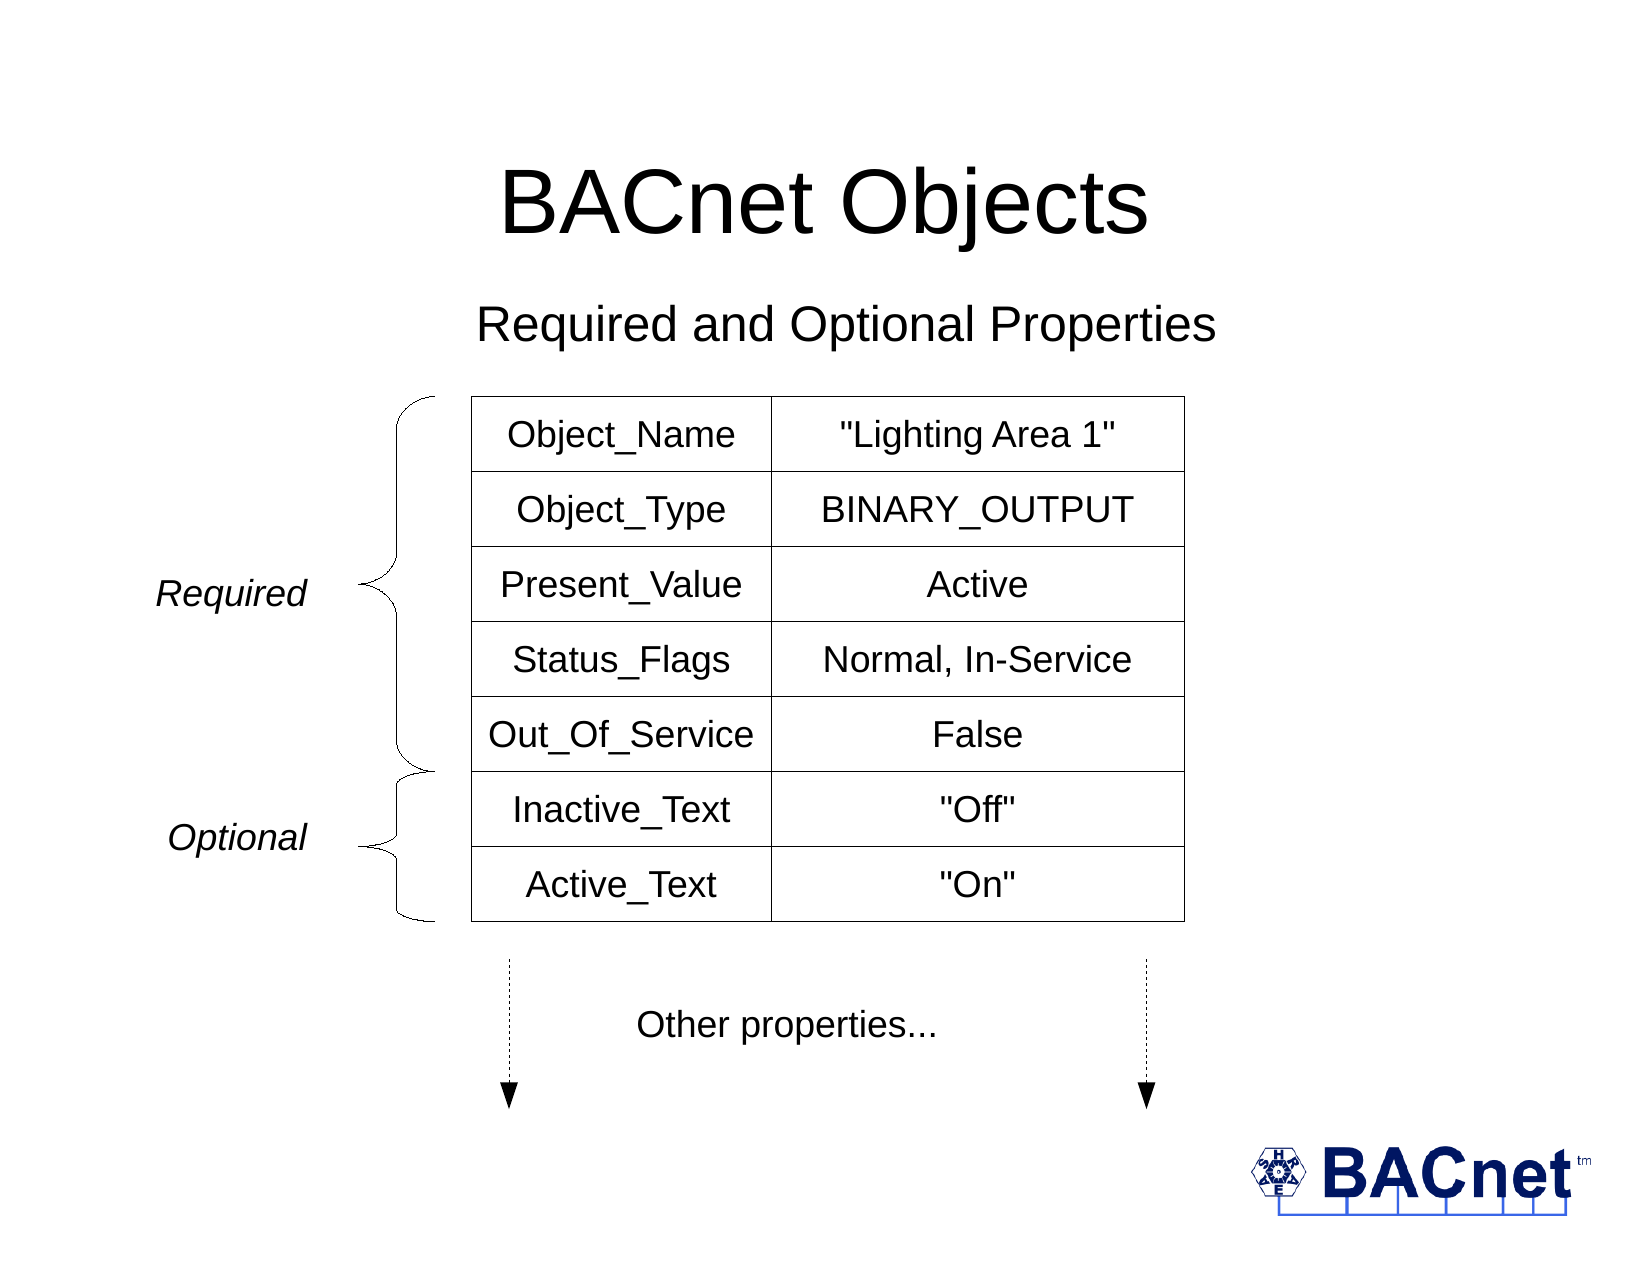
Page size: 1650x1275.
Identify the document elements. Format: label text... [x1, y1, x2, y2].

picture [1251, 1146, 1591, 1216]
title BACnet Objects [135, 112, 1515, 291]
text_box Status_Flags [471, 621, 772, 696]
text_box Object_Name [471, 396, 771, 471]
text_box False [772, 696, 1185, 771]
text_box Object_Type [471, 471, 772, 546]
text_box Active_Text [471, 846, 772, 922]
text_box Active [772, 546, 1185, 621]
text_box BINARY_OUTPUT [772, 471, 1185, 546]
text_box Other properties... [621, 996, 1072, 1054]
text_box Normal, In-Service [772, 621, 1185, 696]
text_box Required [134, 564, 322, 622]
text_box Present_Value [471, 546, 772, 621]
text_box Inactive_Text [471, 771, 772, 846]
text_box Optional [134, 809, 322, 866]
text_box "On" [772, 846, 1185, 922]
text_box Required and Optional Properties [284, 288, 1410, 360]
text_box "Lighting Area 1" [771, 396, 1185, 471]
text_box Out_Of_Service [471, 696, 772, 771]
text_box "Off" [772, 771, 1185, 846]
